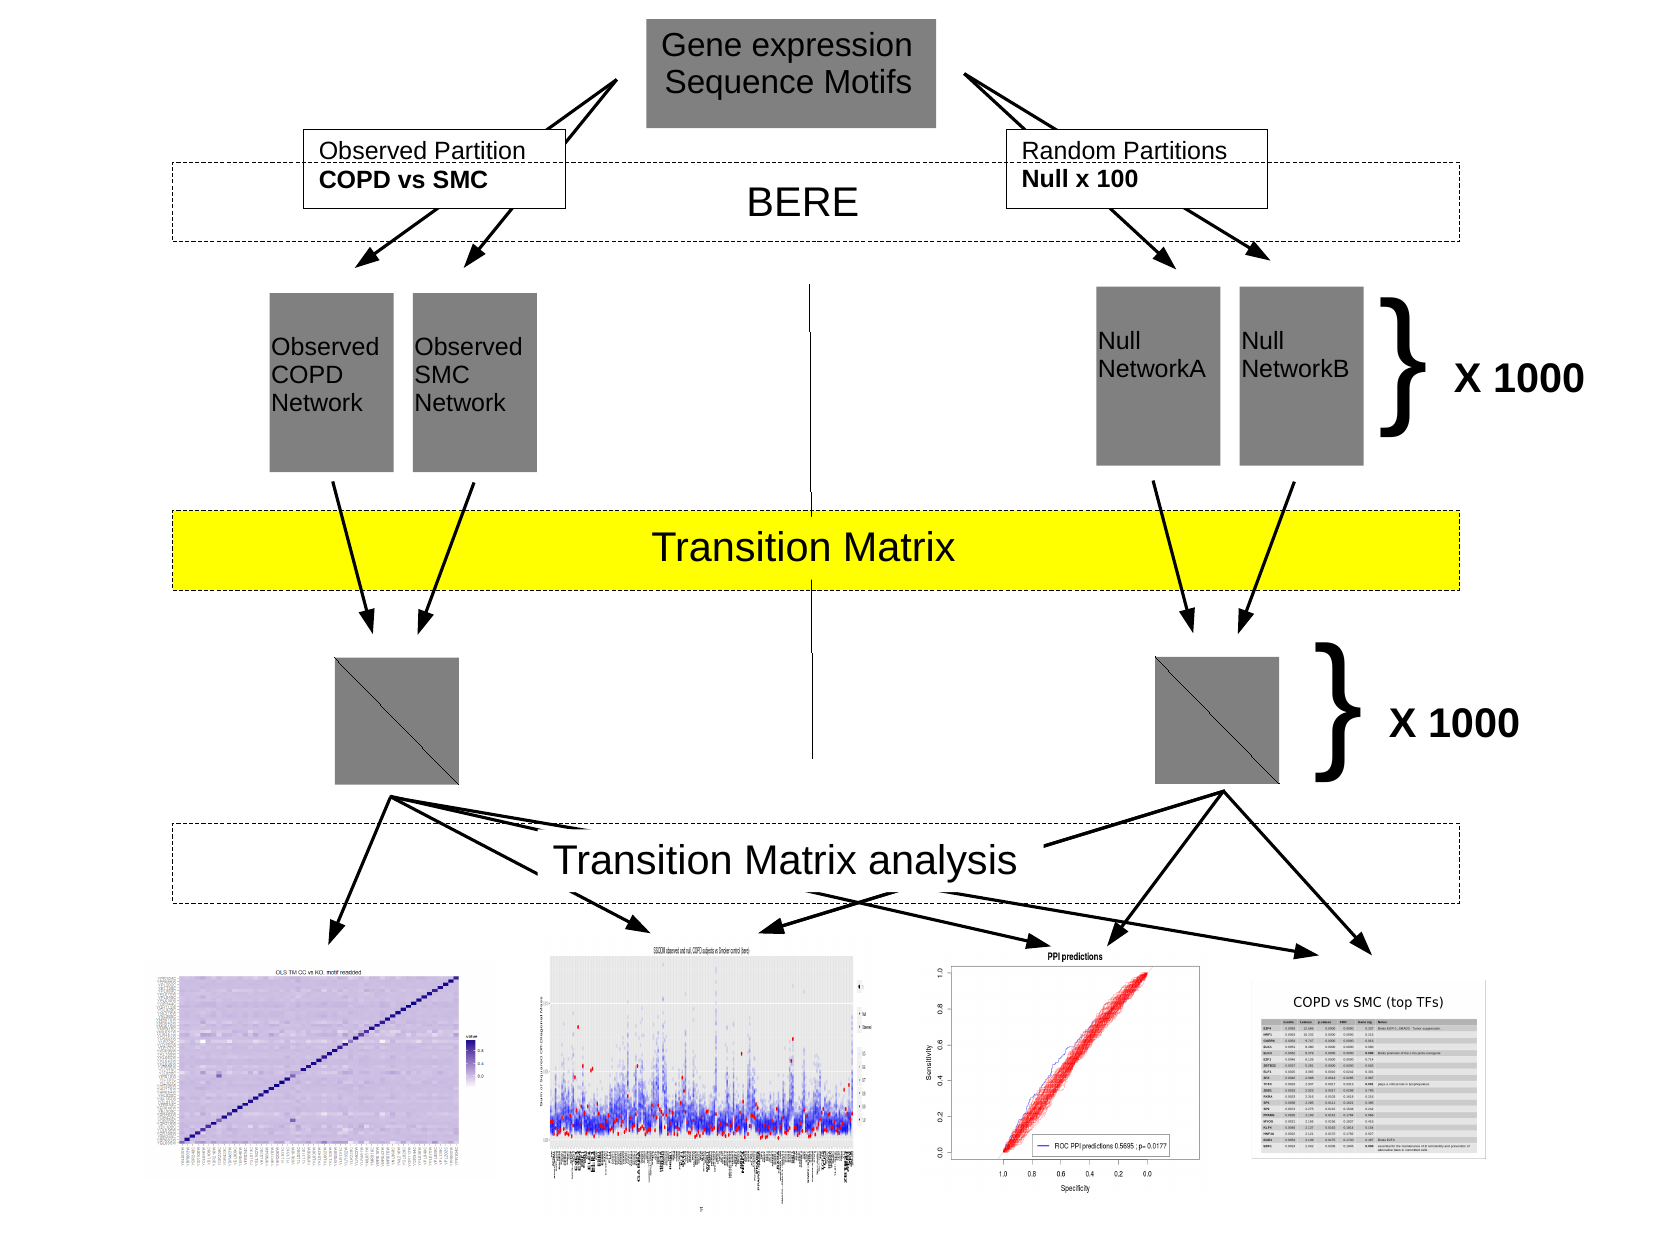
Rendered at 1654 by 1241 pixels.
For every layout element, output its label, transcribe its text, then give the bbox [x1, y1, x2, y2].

text_box [172, 510, 359, 591]
text_box [1155, 656, 1280, 784]
text_box X 1000 [1374, 692, 1536, 756]
text_box Null NetworkA [1083, 319, 1226, 429]
text_box [812, 510, 1180, 591]
text_box [412, 436, 537, 473]
picture [537, 933, 879, 1220]
text_box [1256, 510, 1460, 591]
text_box Observed COPD Network [256, 325, 399, 436]
text_box [1239, 429, 1363, 466]
picture [1251, 980, 1486, 1159]
picture [144, 960, 498, 1180]
text_box [1163, 510, 1281, 591]
picture [920, 946, 1215, 1198]
text_box [1239, 286, 1363, 319]
text_box } [1363, 263, 1466, 494]
text_box X 1000 [1439, 347, 1601, 411]
text_box [269, 293, 394, 325]
text_box Null NetworkB [1226, 319, 1363, 429]
text_box Transition Matrix [636, 516, 978, 580]
text_box [412, 293, 537, 325]
text_box [343, 510, 461, 591]
text_box Observed SMC Network [399, 325, 570, 436]
text_box [436, 510, 811, 591]
text_box } [1298, 608, 1401, 839]
text_box Random Partitions Null x 100 [1006, 129, 1268, 209]
text_box Observed Partition COPD vs SMC [303, 129, 566, 209]
text_box [269, 436, 394, 473]
text_box [334, 657, 459, 785]
text_box Transition Matrix analysis [537, 829, 1044, 893]
text_box BERE [731, 171, 880, 235]
text_box [1096, 429, 1221, 466]
text_box [1096, 286, 1221, 319]
text_box Gene expression Sequence Motifs [646, 19, 937, 129]
